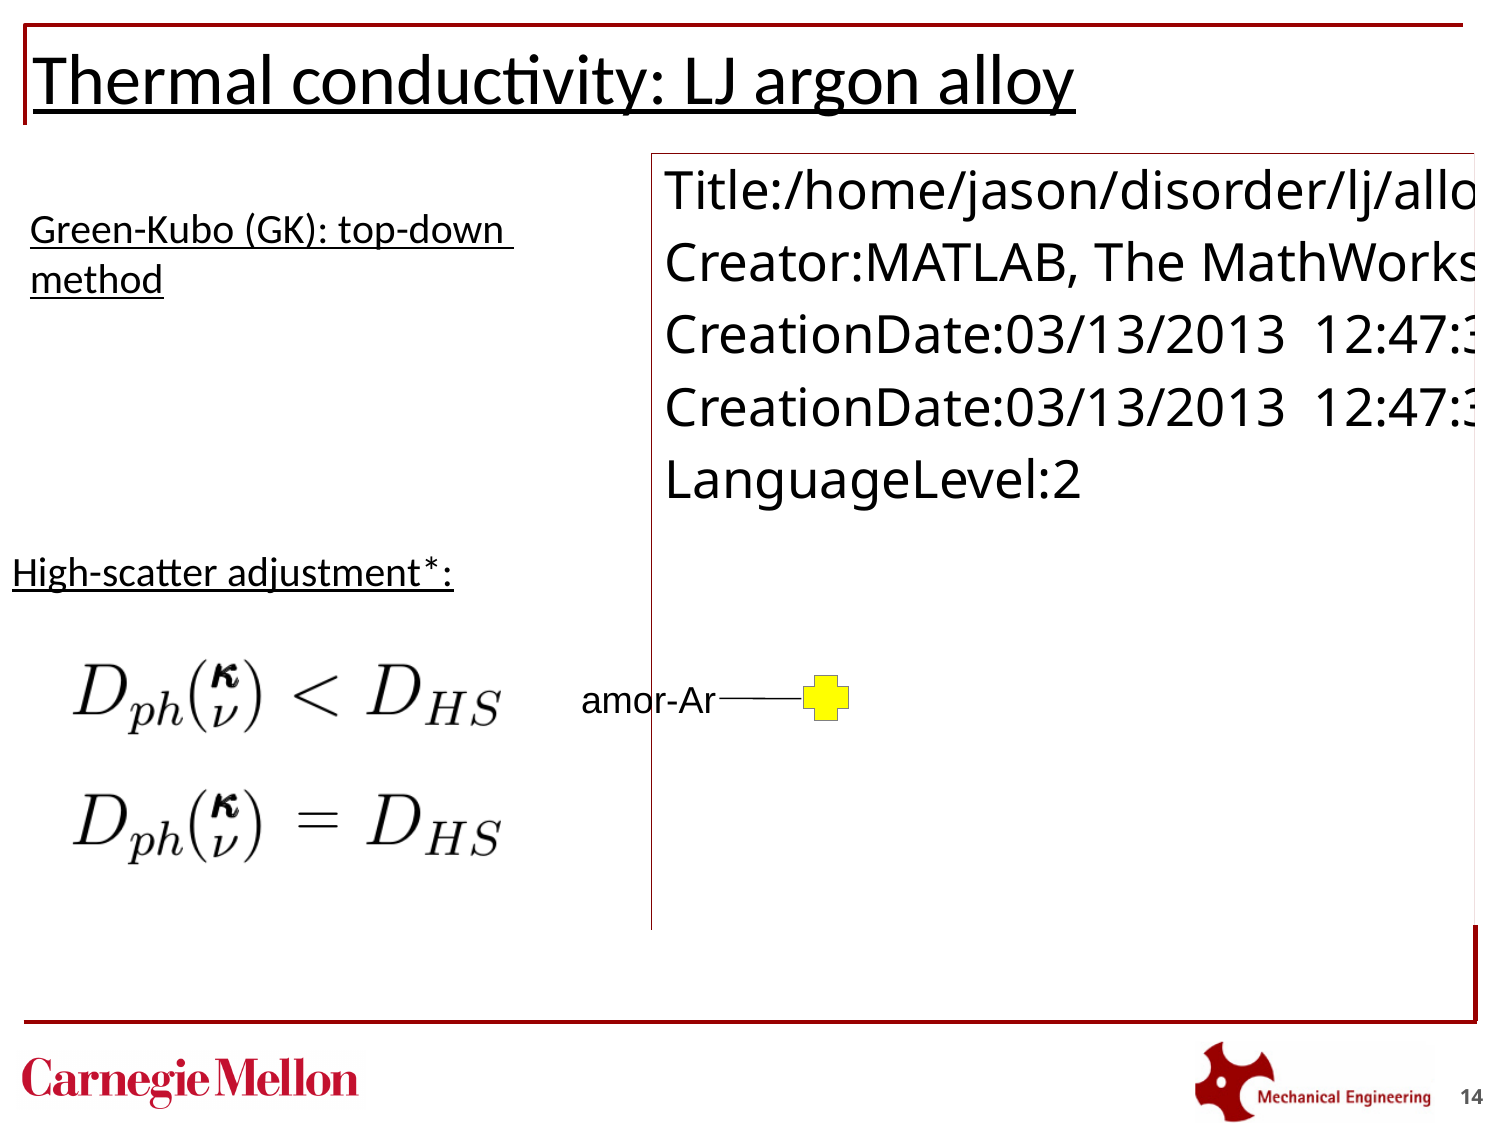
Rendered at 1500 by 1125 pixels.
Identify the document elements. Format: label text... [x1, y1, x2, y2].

text_box amor-Ar [566, 668, 732, 729]
text_box [803, 675, 849, 721]
text_box High-scatter adjustment*: [0, 537, 613, 663]
picture [16, 1050, 366, 1110]
picture [1192, 1034, 1438, 1125]
picture [647, 149, 1475, 931]
text_box [282, 744, 343, 895]
text_box Green-Kubo (GK): top-down method [15, 194, 631, 321]
title Thermal conductivity: LJ argon alloy [17, 24, 1471, 127]
picture [297, 788, 338, 857]
picture [66, 663, 508, 889]
